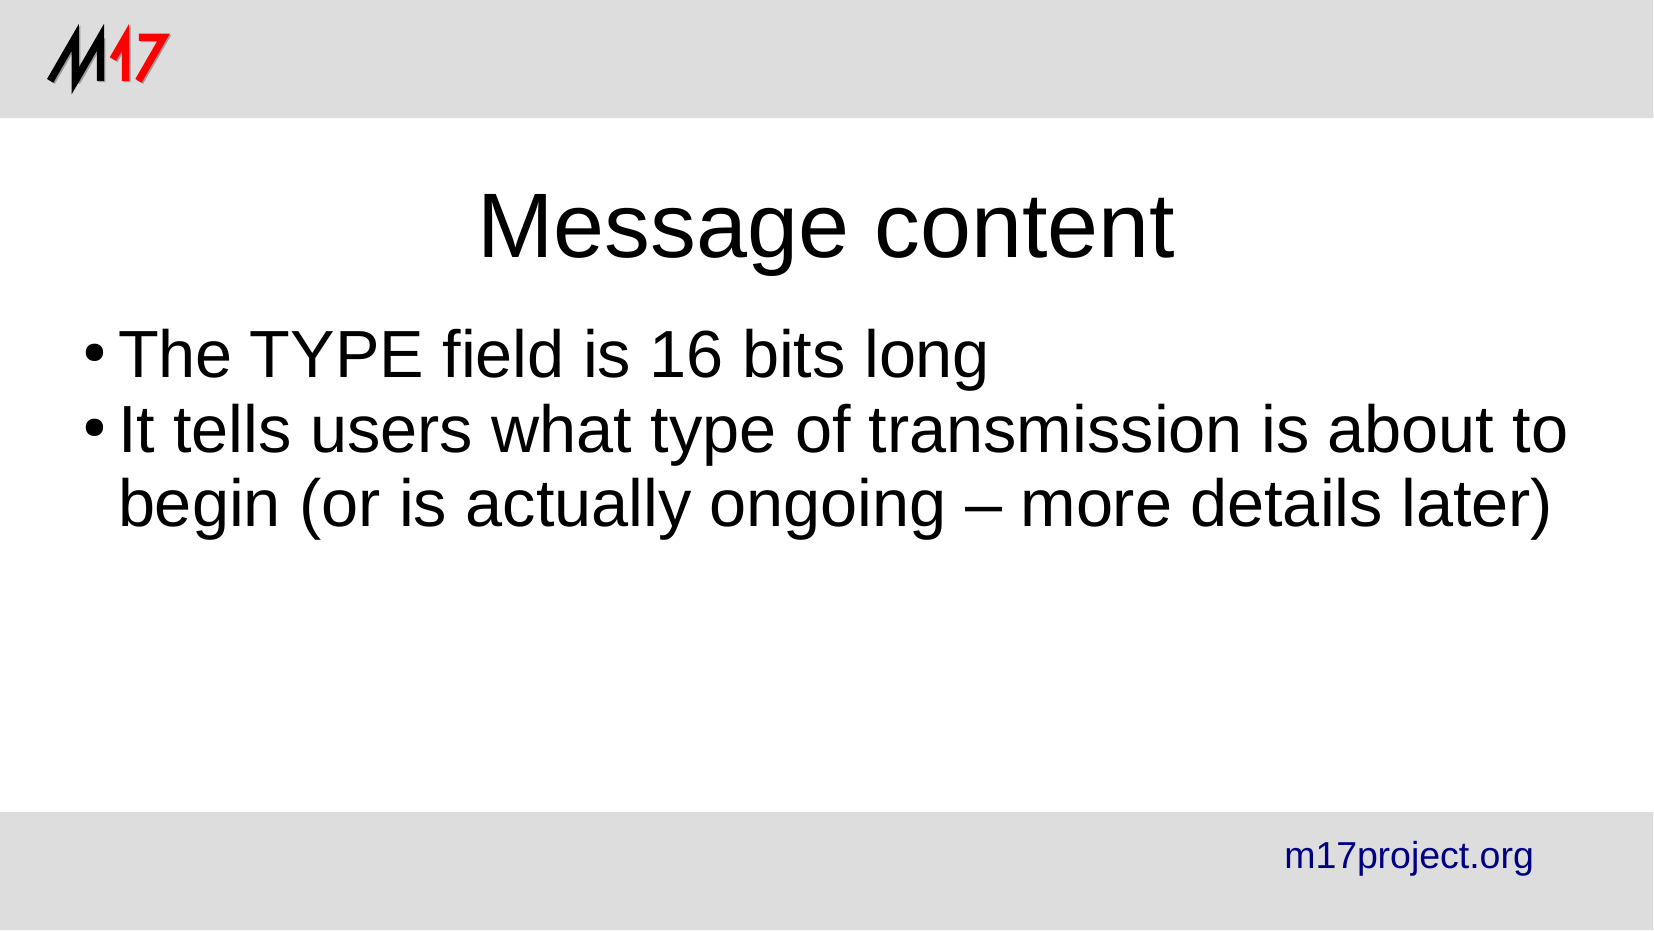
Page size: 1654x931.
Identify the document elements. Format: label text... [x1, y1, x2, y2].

text_box [0, 812, 1654, 931]
title Message content [82, 147, 1571, 303]
subtitle The TYPE field is 16 bits long It tells users what type of transmission is about to begin (or is actually ongoing – more details later) [82, 316, 1571, 812]
text_box m17project.org [1269, 826, 1654, 897]
picture [39, 16, 178, 102]
text_box [0, 0, 1654, 119]
